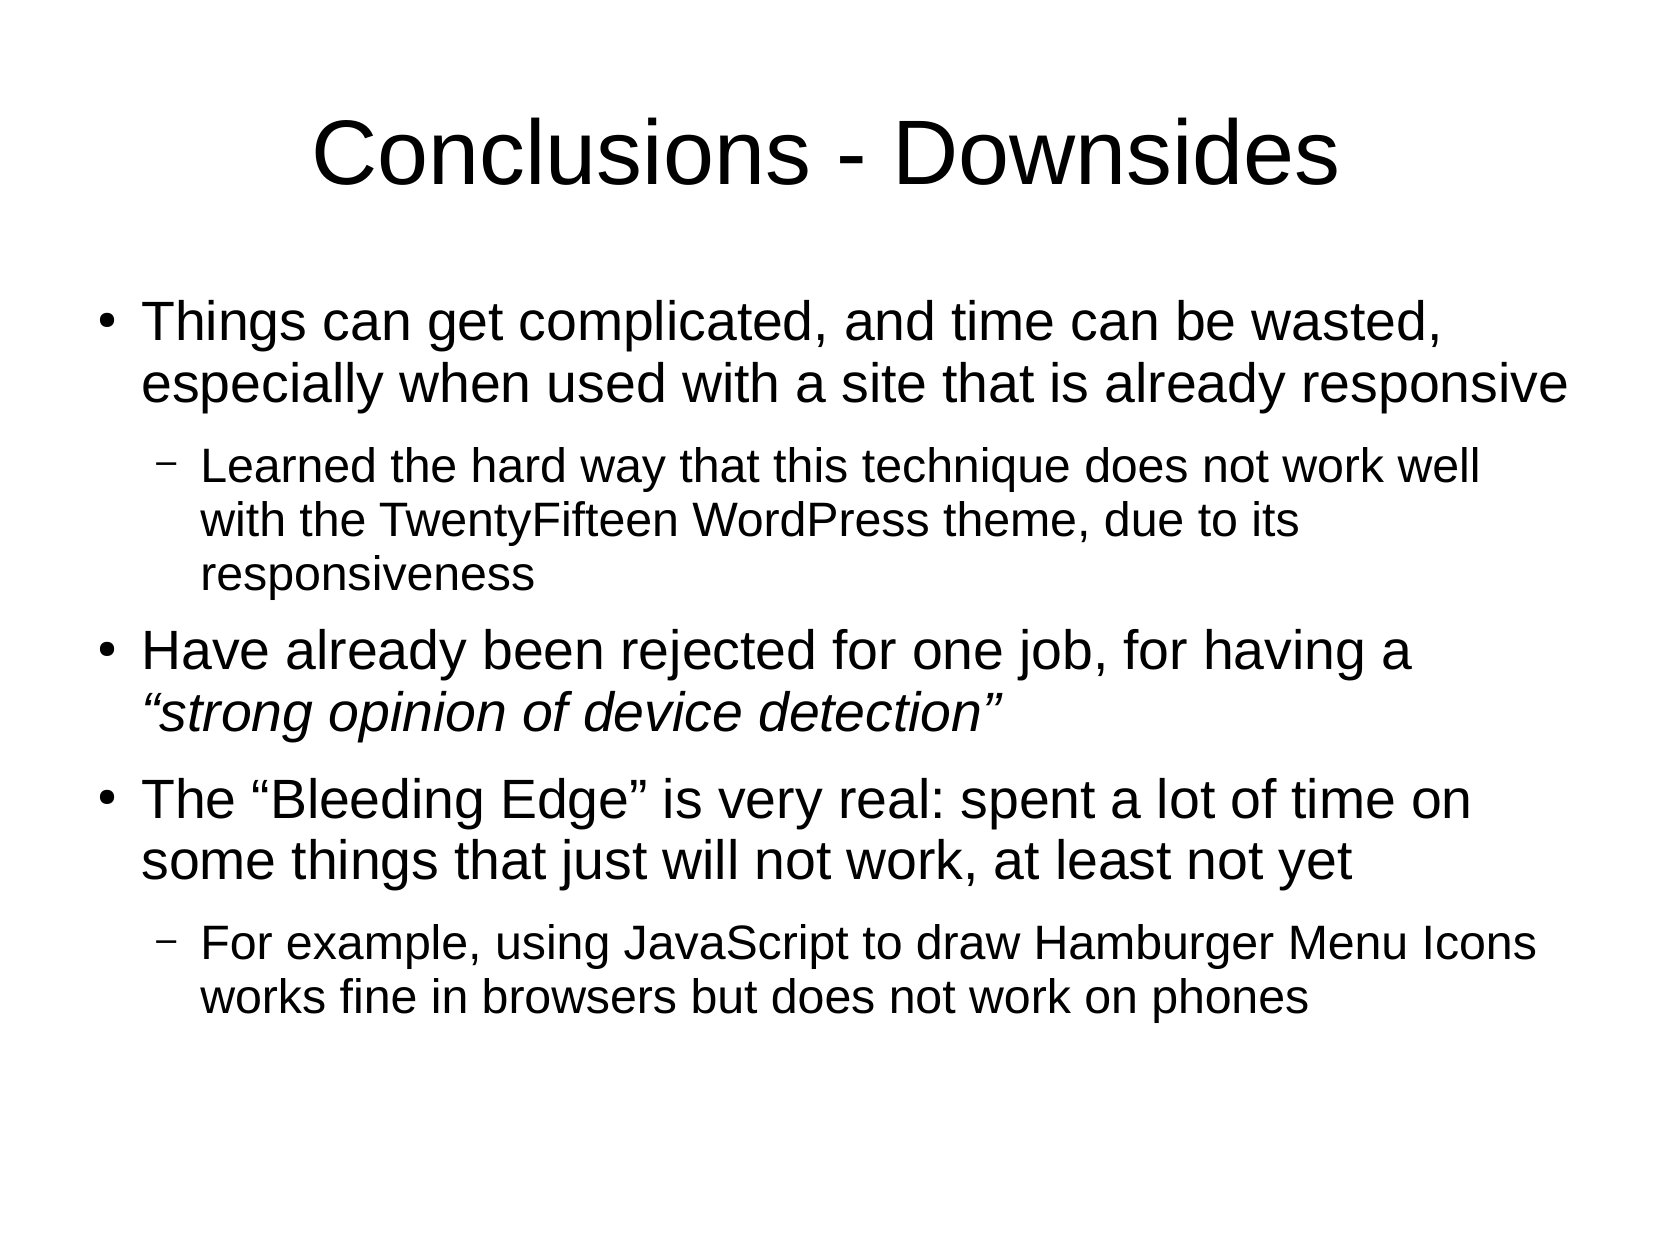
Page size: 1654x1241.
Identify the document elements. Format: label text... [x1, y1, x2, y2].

list Things can get complicated, and time can be wasted, especially when used with a site that is already responsive Learned the hard way that this technique does not work well with the TwentyFifteen WordPress theme, due to its responsiveness Have already been rejected for one job, for having a “strong opinion of device detection” The “Bleeding Edge” is very real: spent a lot of time on some things that just will not work, at least not yet For example, using JavaScript to draw Hamburger Menu Icons works fine in browsers but does not work on phones [82, 290, 1571, 1096]
title Conclusions - Downsides [82, 49, 1571, 257]
